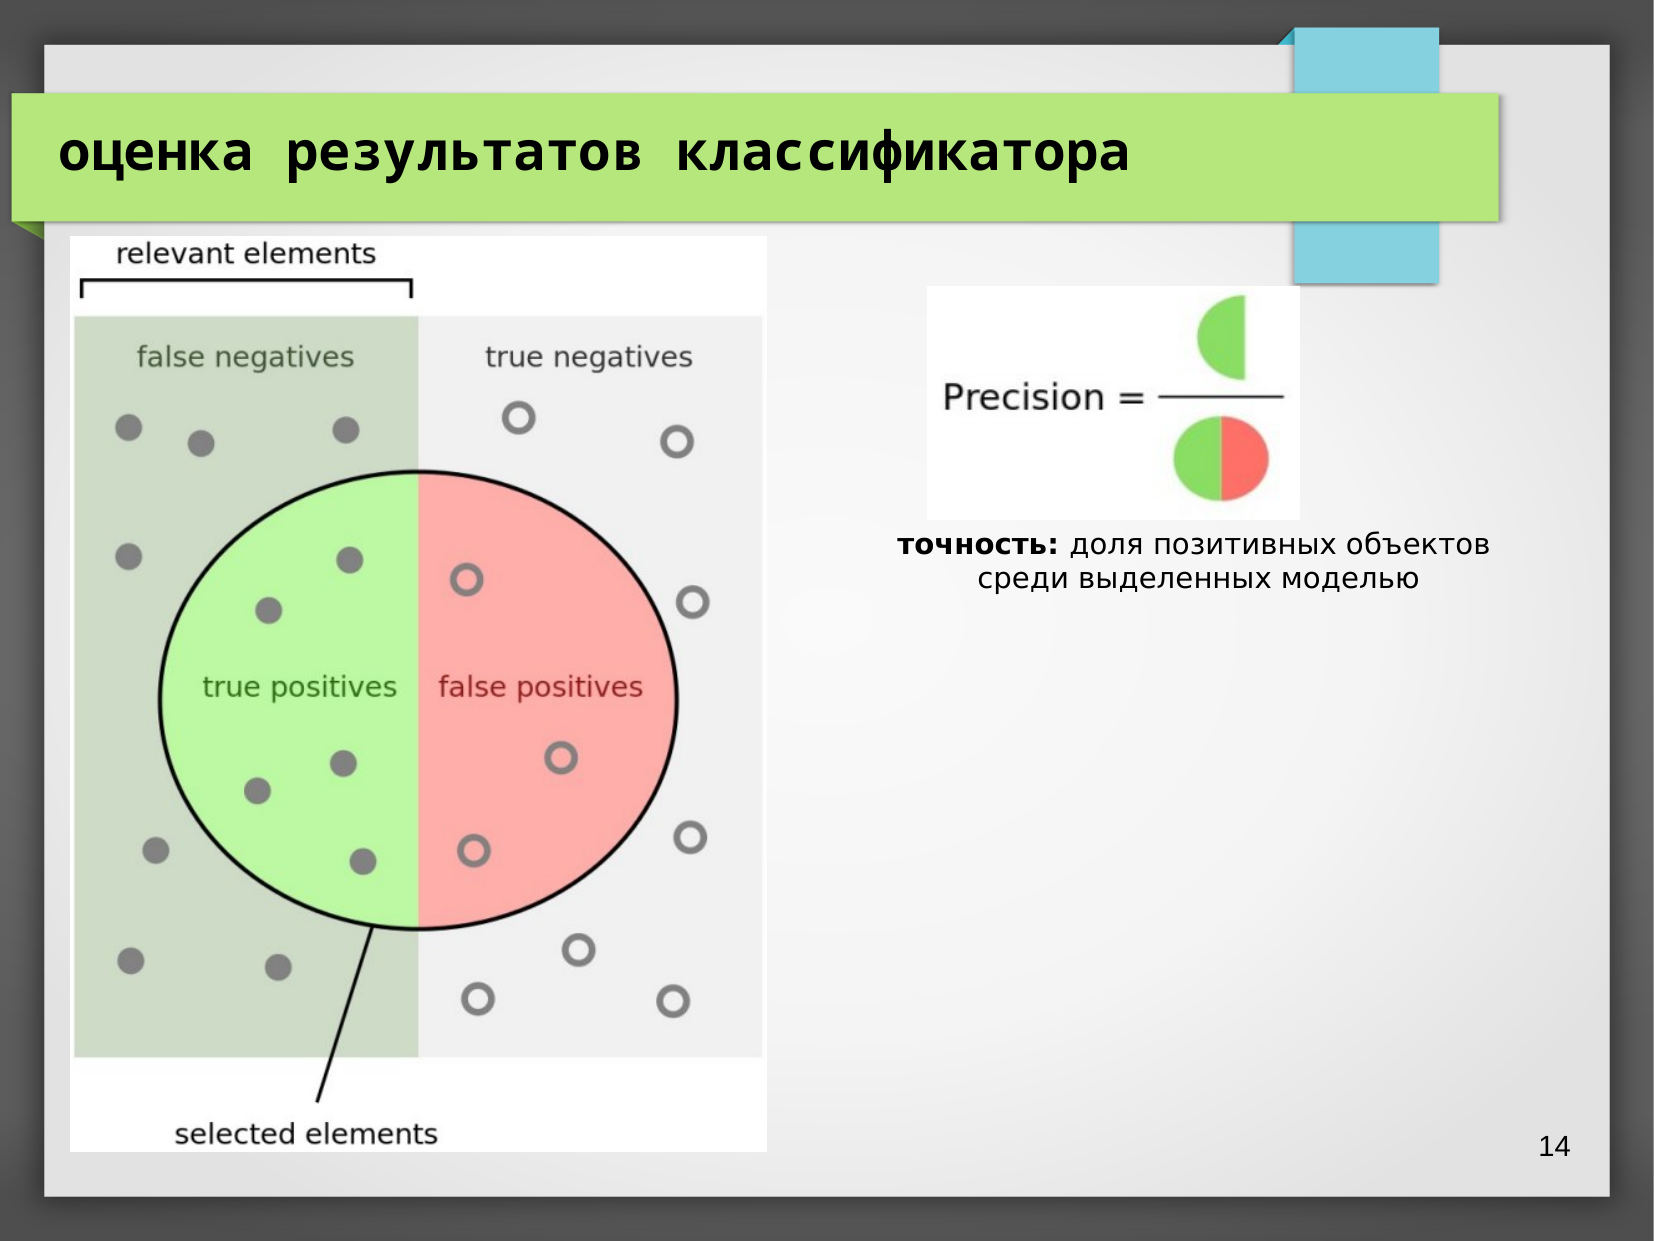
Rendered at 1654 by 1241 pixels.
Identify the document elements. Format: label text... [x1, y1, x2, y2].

title оценка результатов классификатора [59, 109, 1217, 190]
text_box точность: доля позитивных объектов среди выделенных моделью [862, 519, 1536, 638]
picture [0, 0, 1654, 1241]
